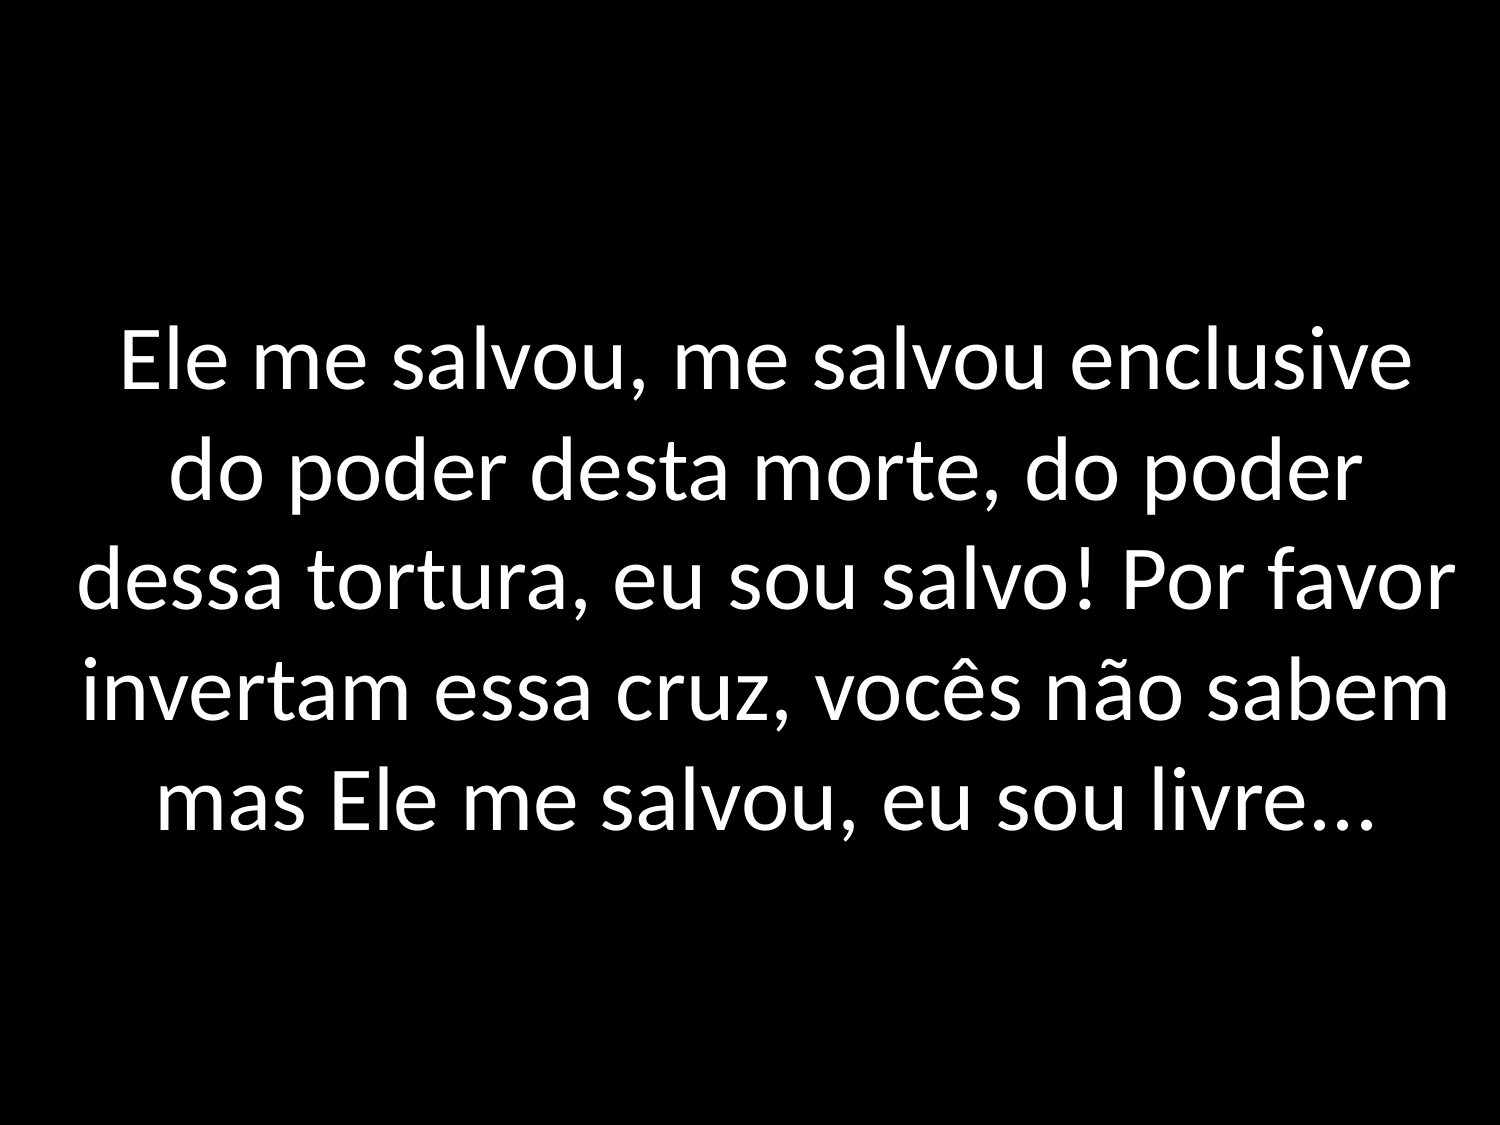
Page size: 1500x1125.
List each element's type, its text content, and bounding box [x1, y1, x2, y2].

title Ele me salvou, me salvou enclusive do poder desta morte, do poder dessa tortura, eu sou salvo! Por favor invertam essa cruz, vocês não sabem mas Ele me salvou, eu sou livre... [58, 45, 1477, 1102]
